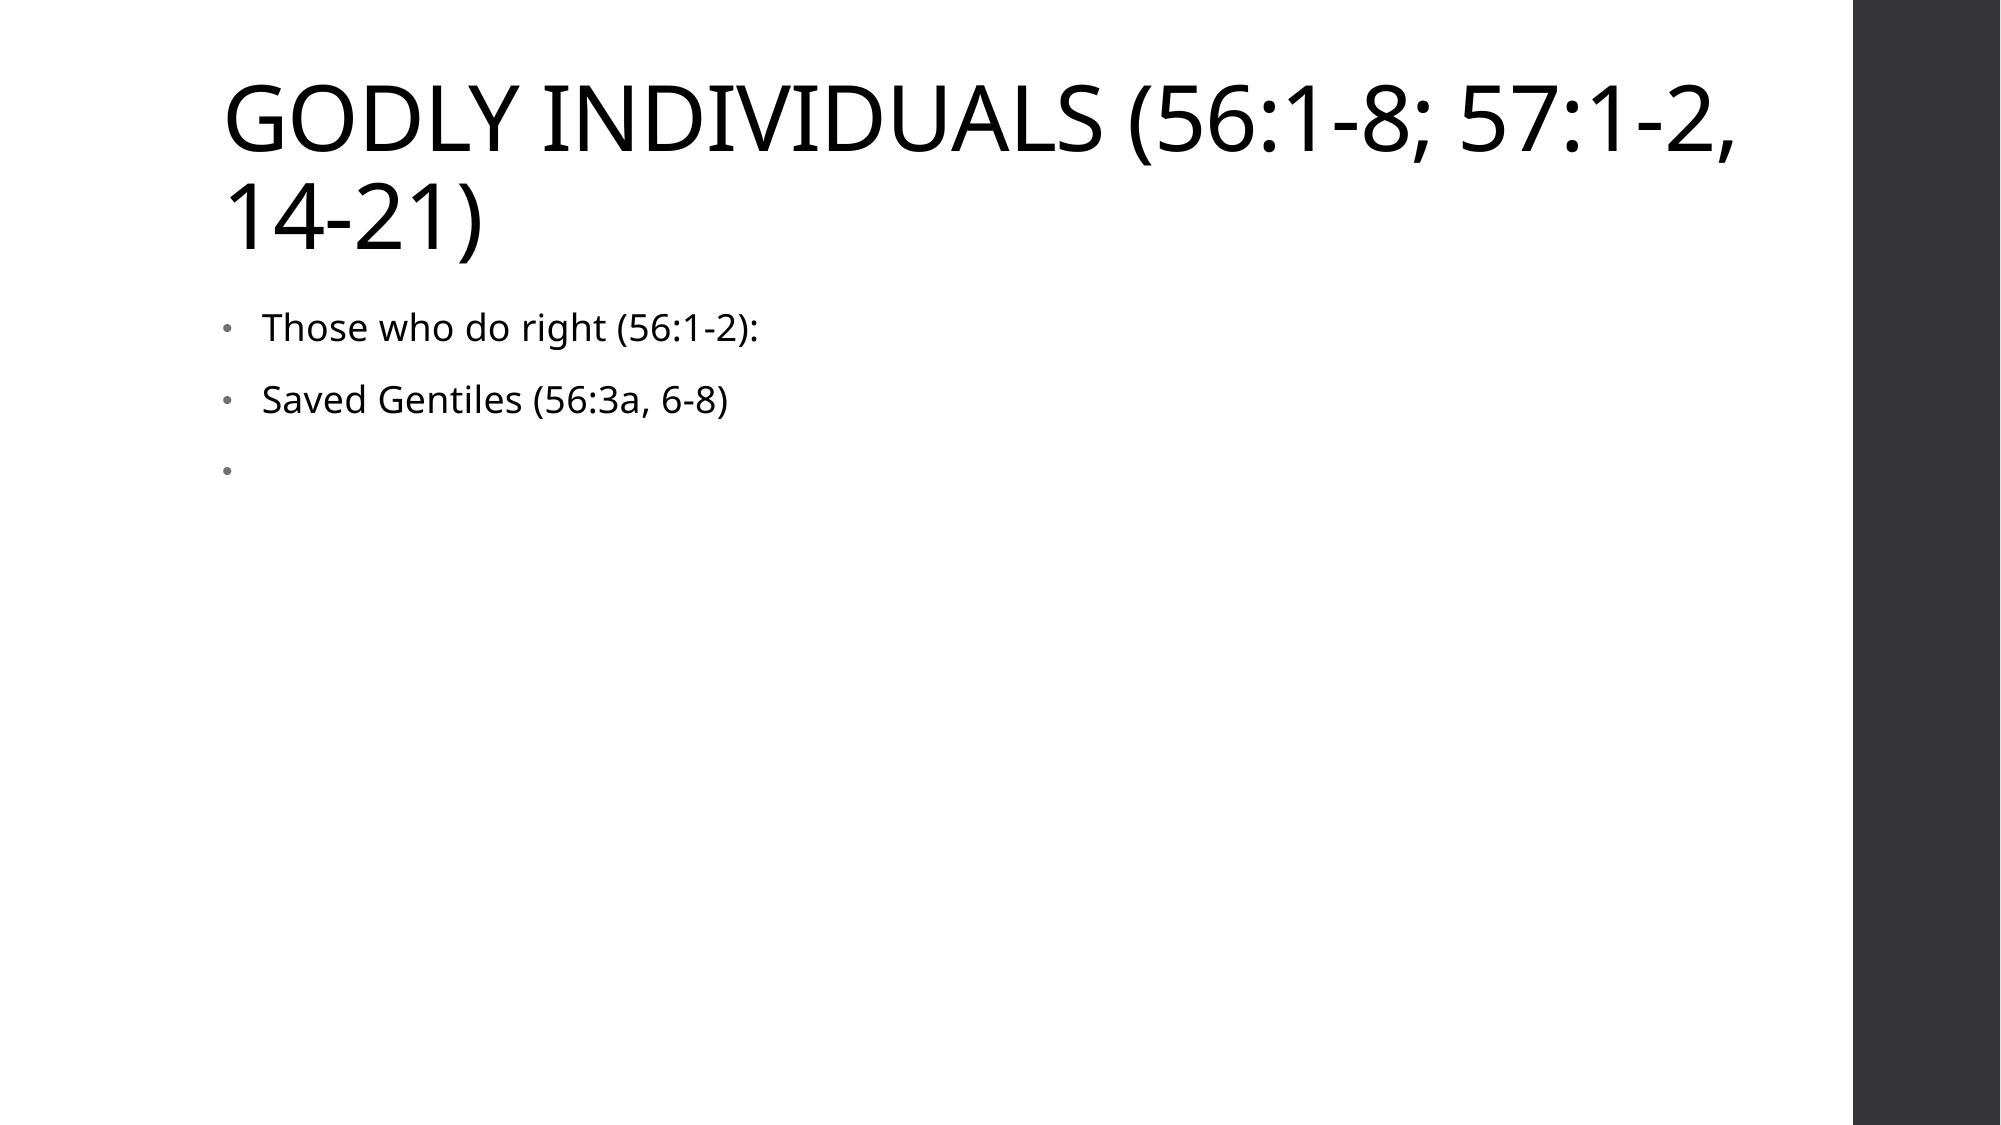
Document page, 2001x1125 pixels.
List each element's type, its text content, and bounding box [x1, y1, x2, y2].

list Those who do right (56:1-2): Saved Gentiles (56:3a, 6-8) [206, 299, 1617, 1014]
title GODLY INDIVIDUALS (56:1-8; 57:1-2, 14-21) [206, 60, 1797, 278]
